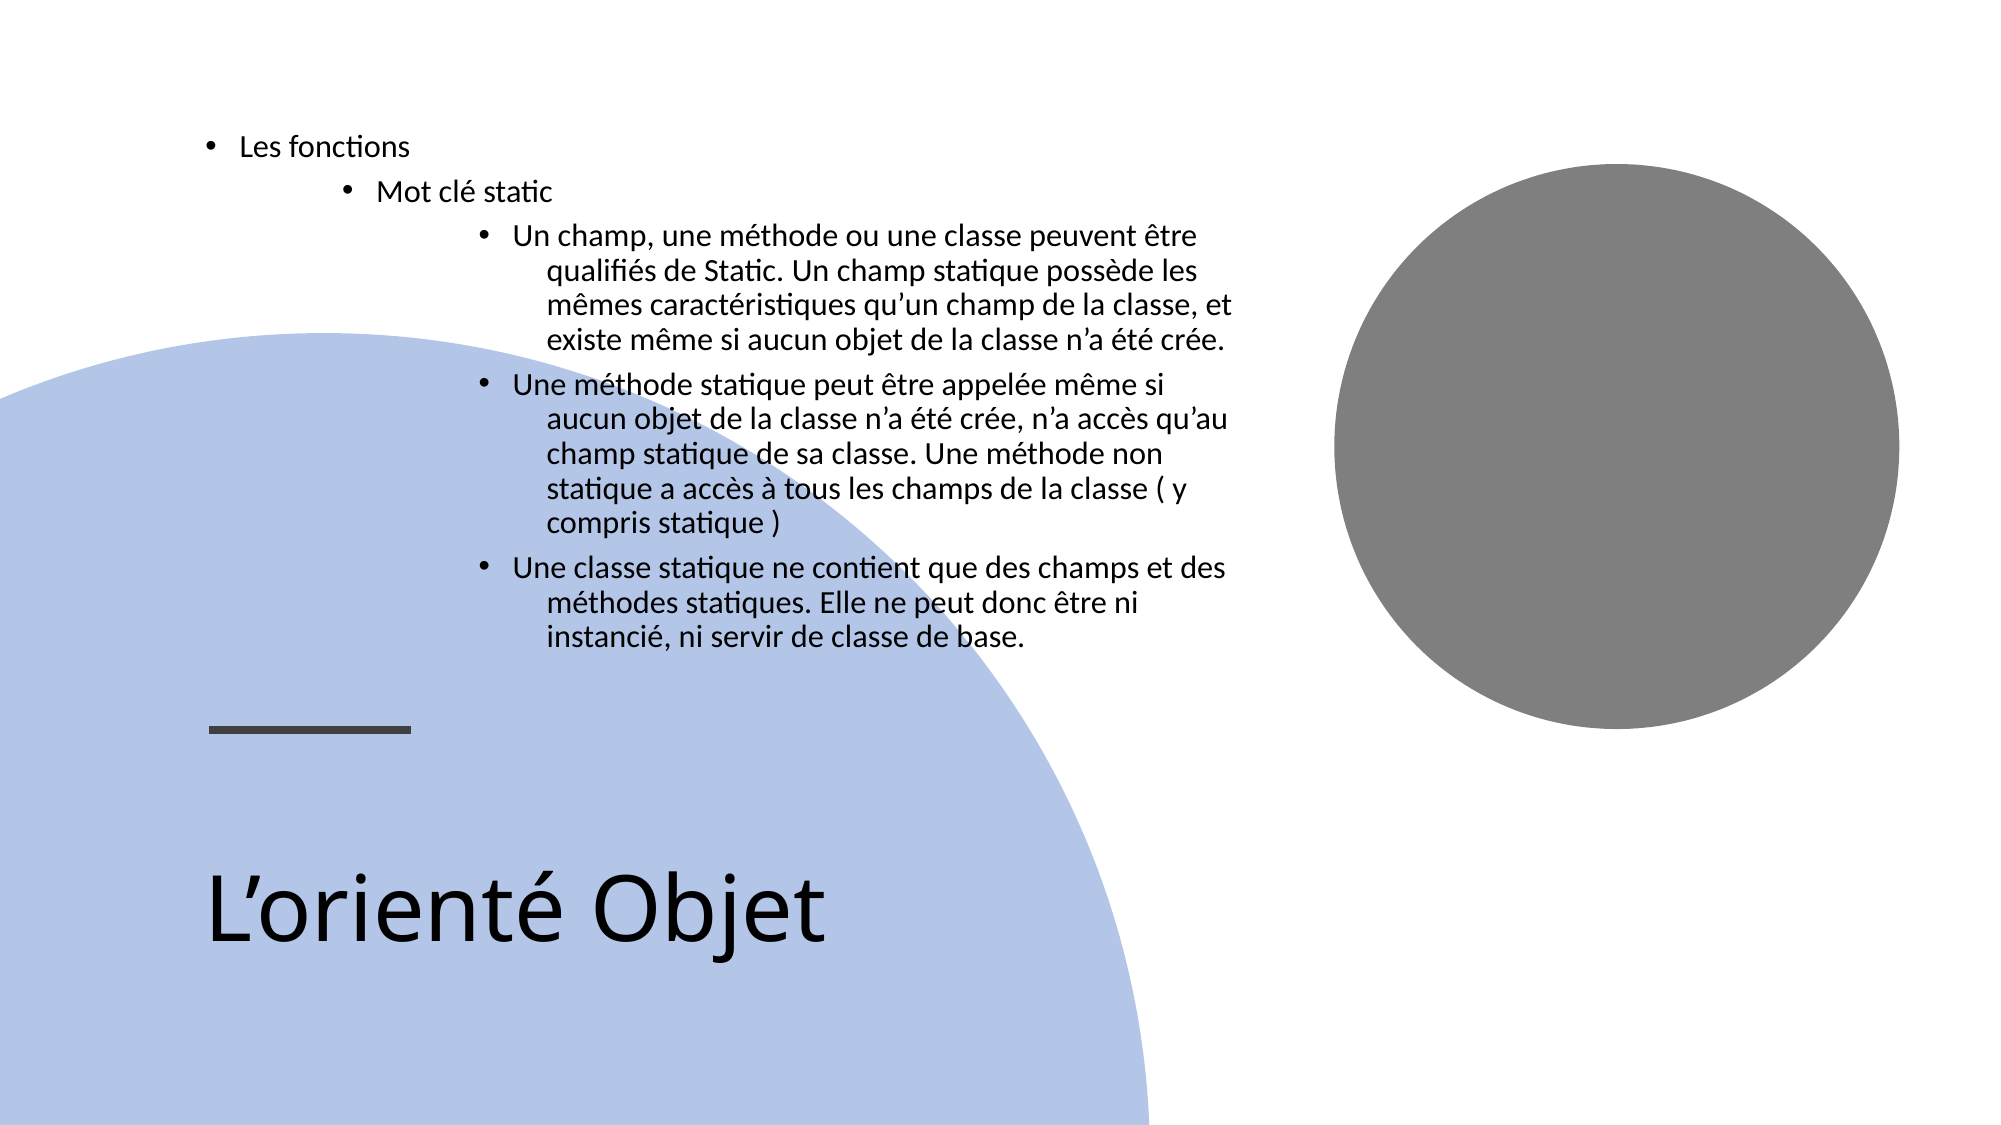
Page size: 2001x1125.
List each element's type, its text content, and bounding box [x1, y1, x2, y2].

text_box [0, 0, 2000, 1125]
list Les fonctions Mot clé static Un champ, une méthode ou une classe peuvent être qualifiés de Static. Un champ statique possède les mêmes caractéristiques qu’un champ de la classe, et existe même si aucun objet de la classe n’a été crée. Une méthode statique peut être appelée même si aucun objet de la classe n’a été crée, n’a accès qu’au champ statique de sa classe. Une méthode non statique a accès à tous les champs de la classe ( y compris statique ) Une classe statique ne contient que des champs et des méthodes statiques. Elle ne peut donc être ni instancié, ni servir de classe de base. [190, 114, 1255, 670]
title L’orienté Objet [189, 802, 1881, 1021]
